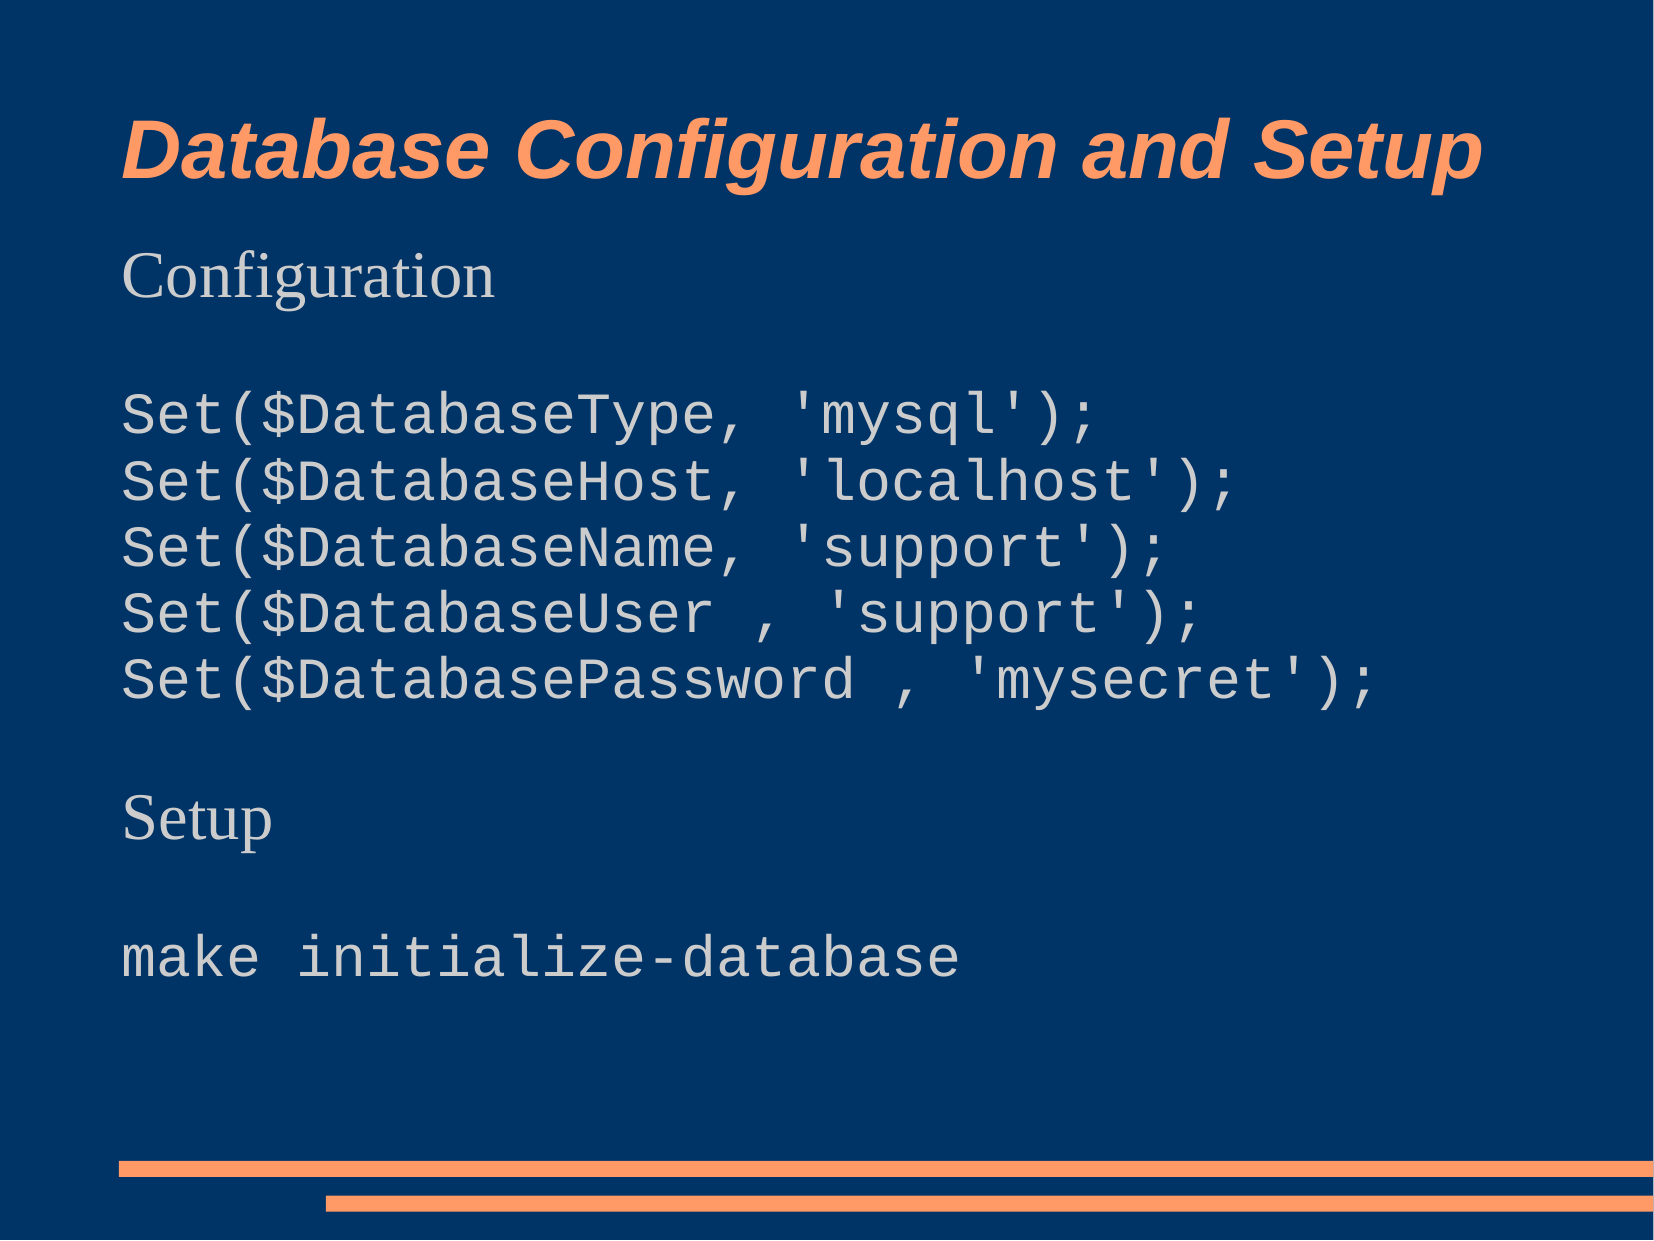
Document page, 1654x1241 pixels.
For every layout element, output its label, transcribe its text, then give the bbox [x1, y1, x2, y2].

subtitle Configuration Set($DatabaseType, 'mysql'); Set($DatabaseHost, 'localhost'); Set($DatabaseName, 'support'); Set($DatabaseUser , 'support'); Set($DatabasePassword , 'mysecret'); Setup make initialize-database [121, 237, 1561, 1217]
title Database Configuration and Setup [121, 53, 1534, 237]
